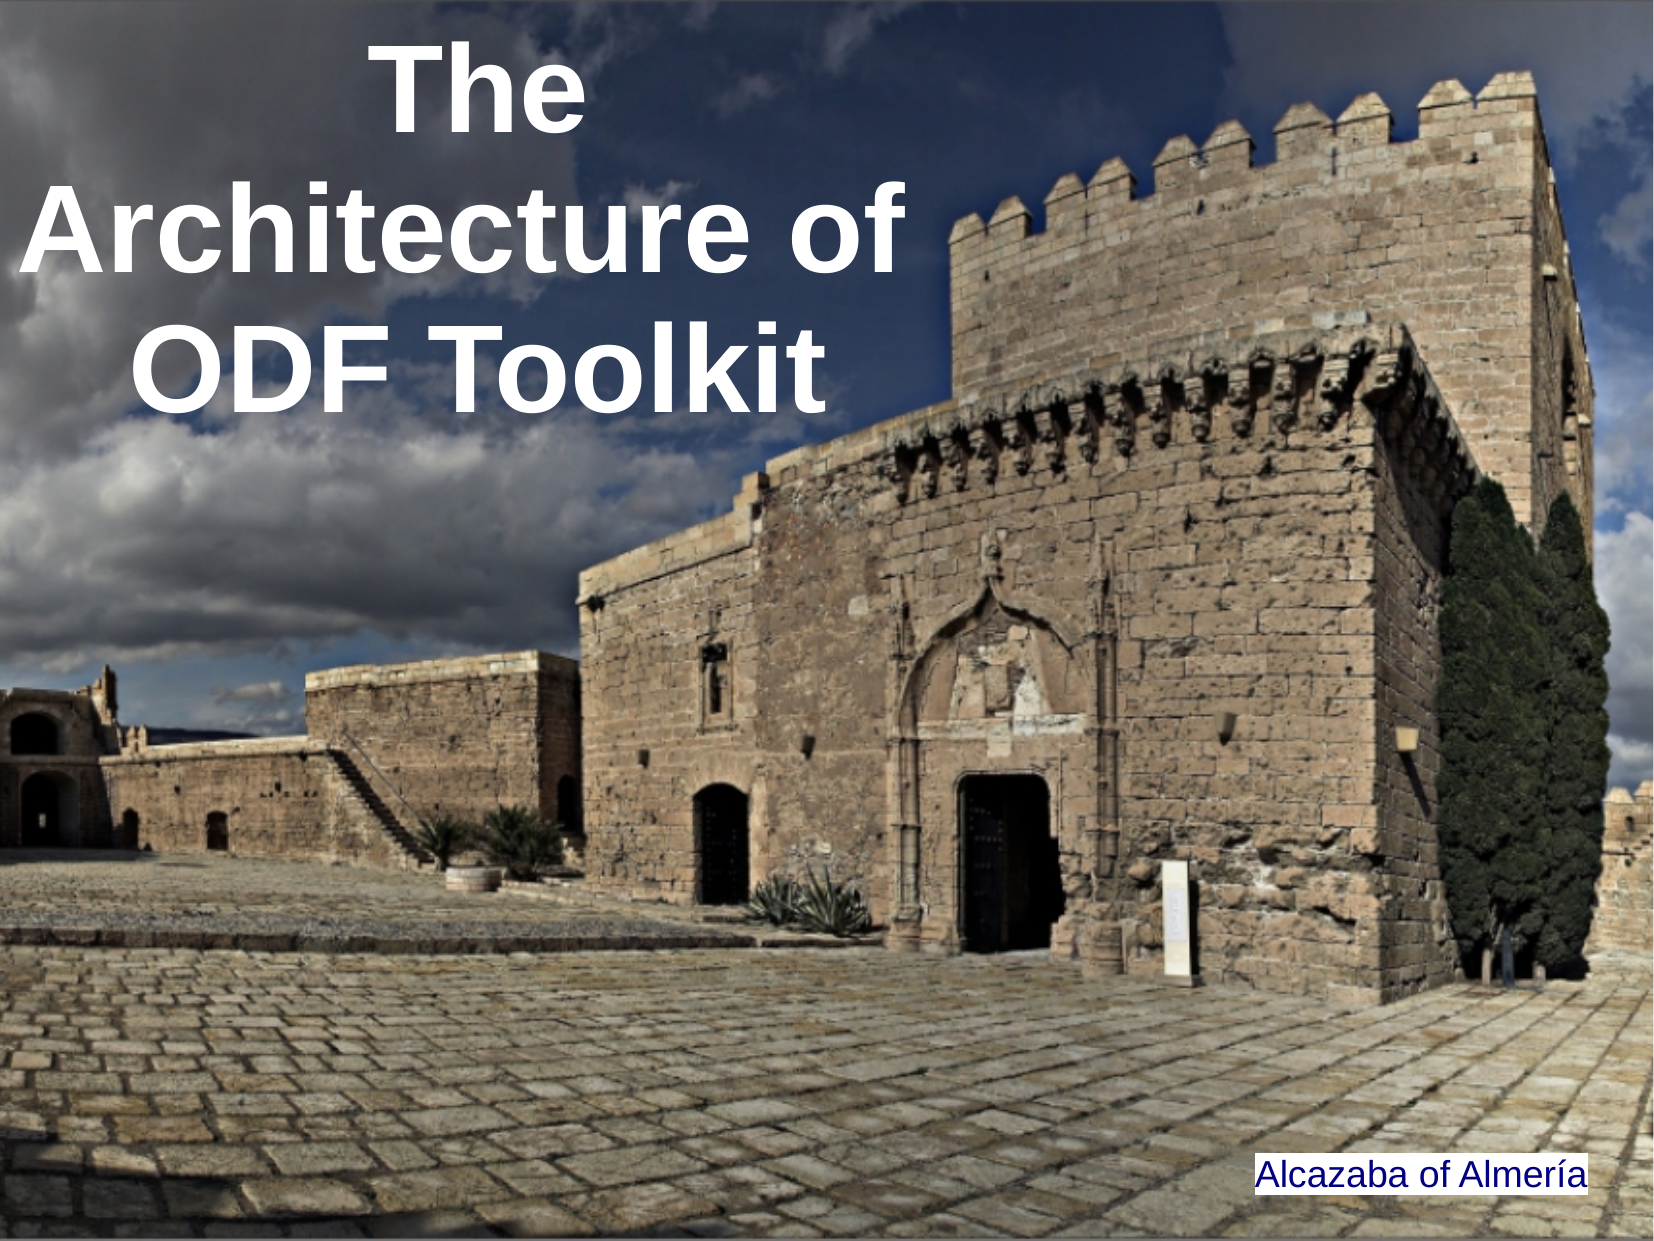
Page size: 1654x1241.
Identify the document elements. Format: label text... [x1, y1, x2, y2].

picture [0, 0, 1654, 1241]
text_box Alcazaba of Almería [1240, 1145, 1630, 1203]
text_box The Architecture of ODF Toolkit [0, 11, 969, 586]
